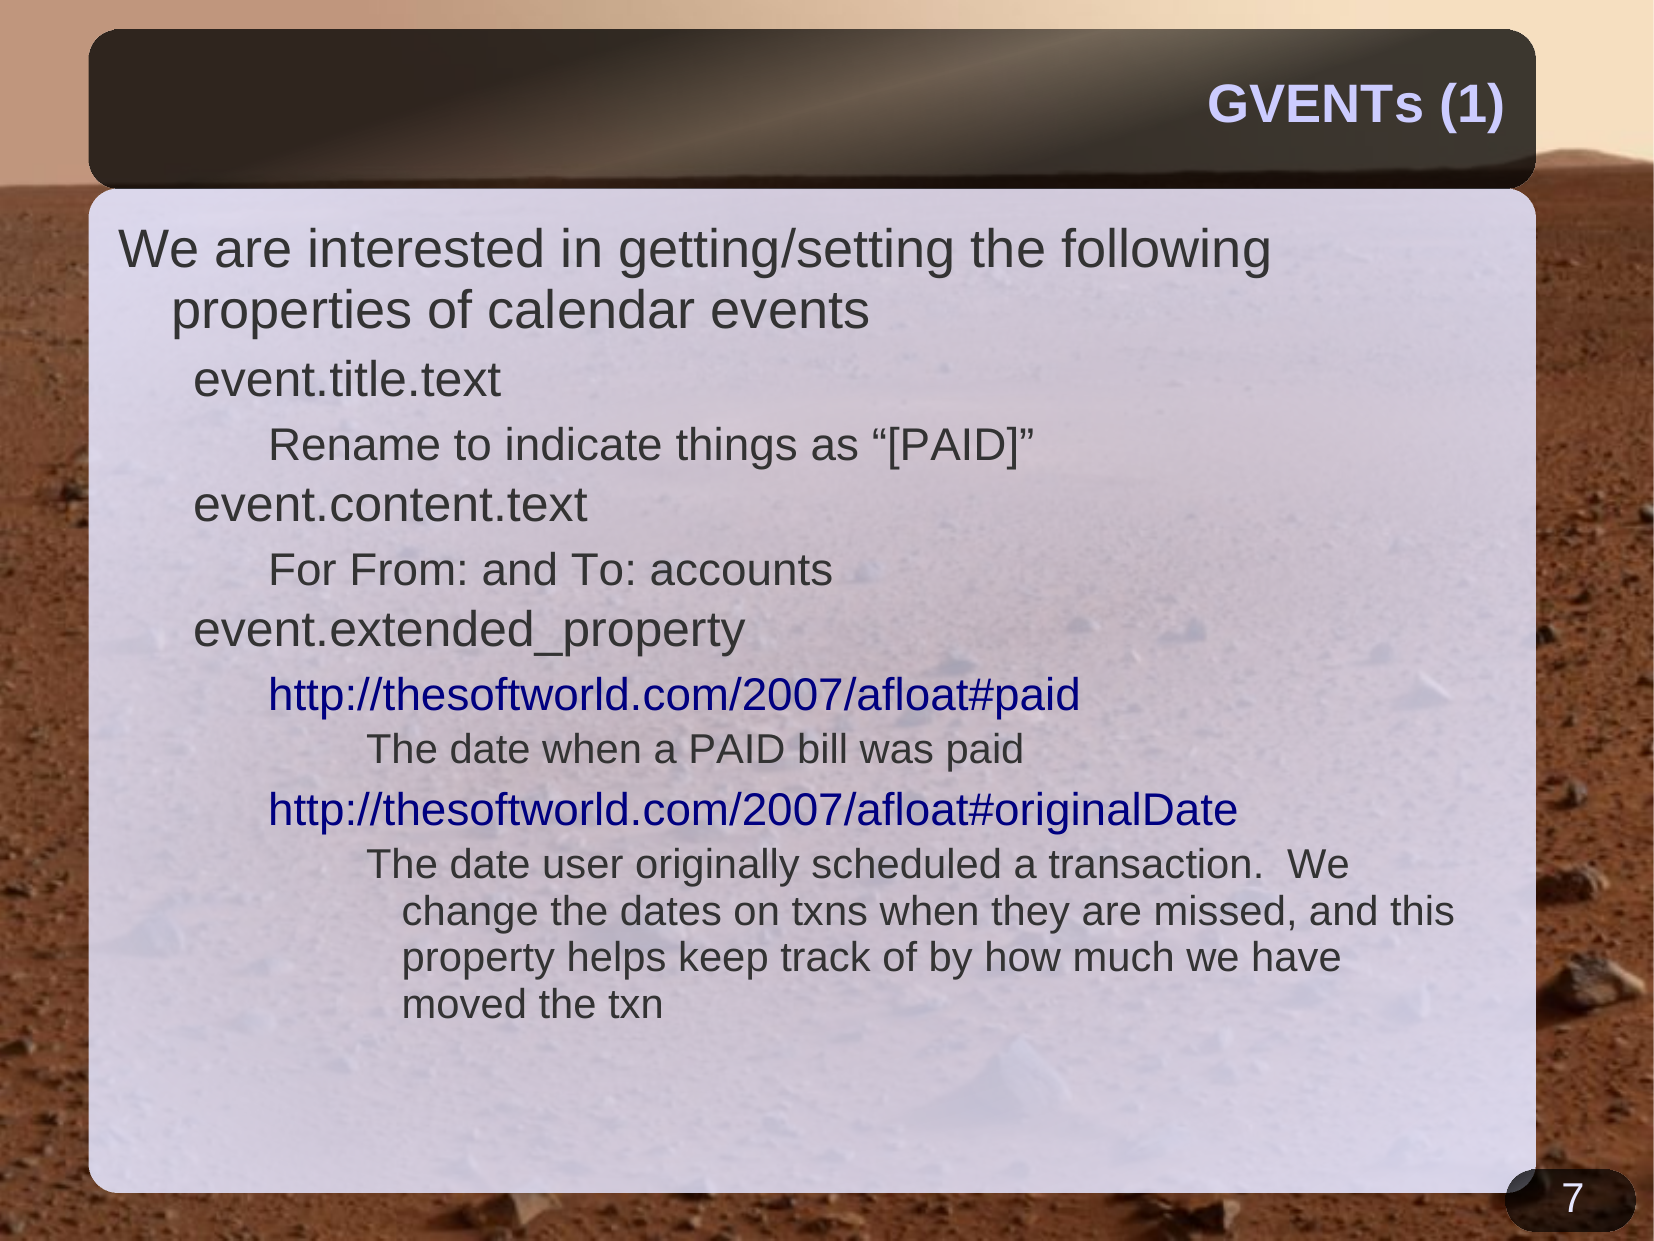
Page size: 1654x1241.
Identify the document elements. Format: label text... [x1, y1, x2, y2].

title GVENTs (1) [118, 59, 1506, 148]
picture [0, 0, 1654, 1241]
list We are interested in getting/setting the following properties of calendar events event.title.text Rename to indicate things as “[PAID]” event.content.text For From: and To: accounts event.extended_property http://thesoftworld.com/2007/afloat#paid The date when a PAID bill was paid http://thesoftworld.com/2007/afloat#originalDate The date user originally scheduled a transaction. We change the dates on txns when they are missed, and this property helps keep track of by how much we have moved the txn [118, 218, 1477, 1164]
